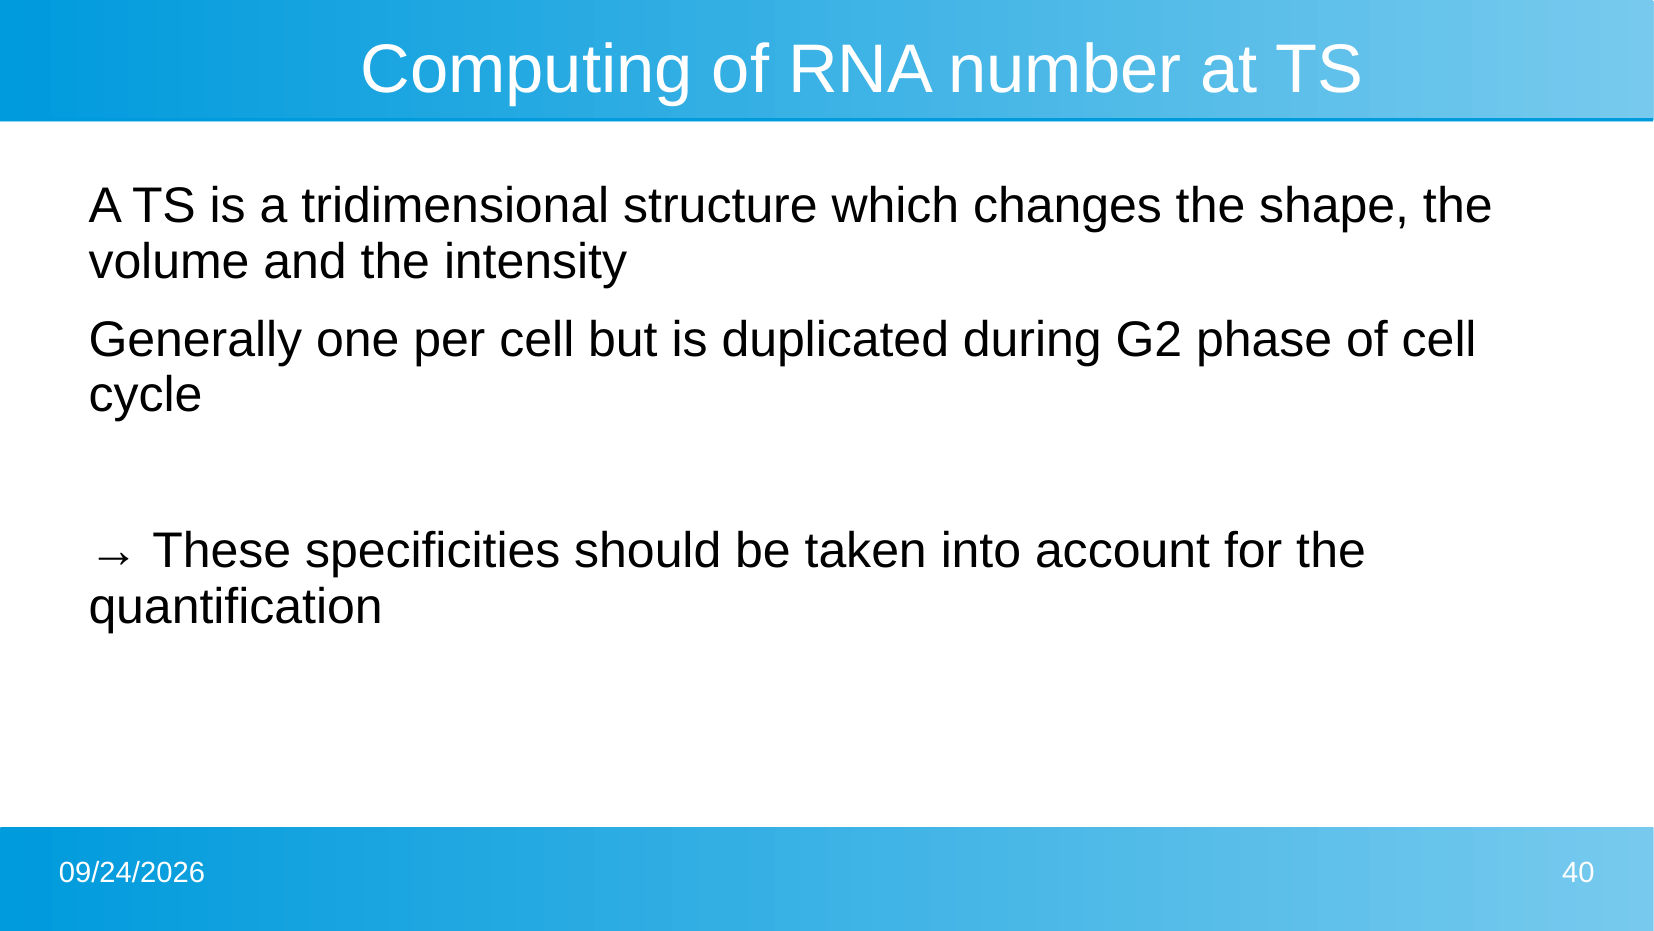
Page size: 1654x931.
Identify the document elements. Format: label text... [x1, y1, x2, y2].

title Computing of RNA number at TS [59, 29, 1595, 108]
list A TS is a tridimensional structure which changes the shape, the volume and the intensity Generally one per cell but is duplicated during G2 phase of cell cycle → These specificities should be taken into account for the quantification [88, 177, 1565, 266]
